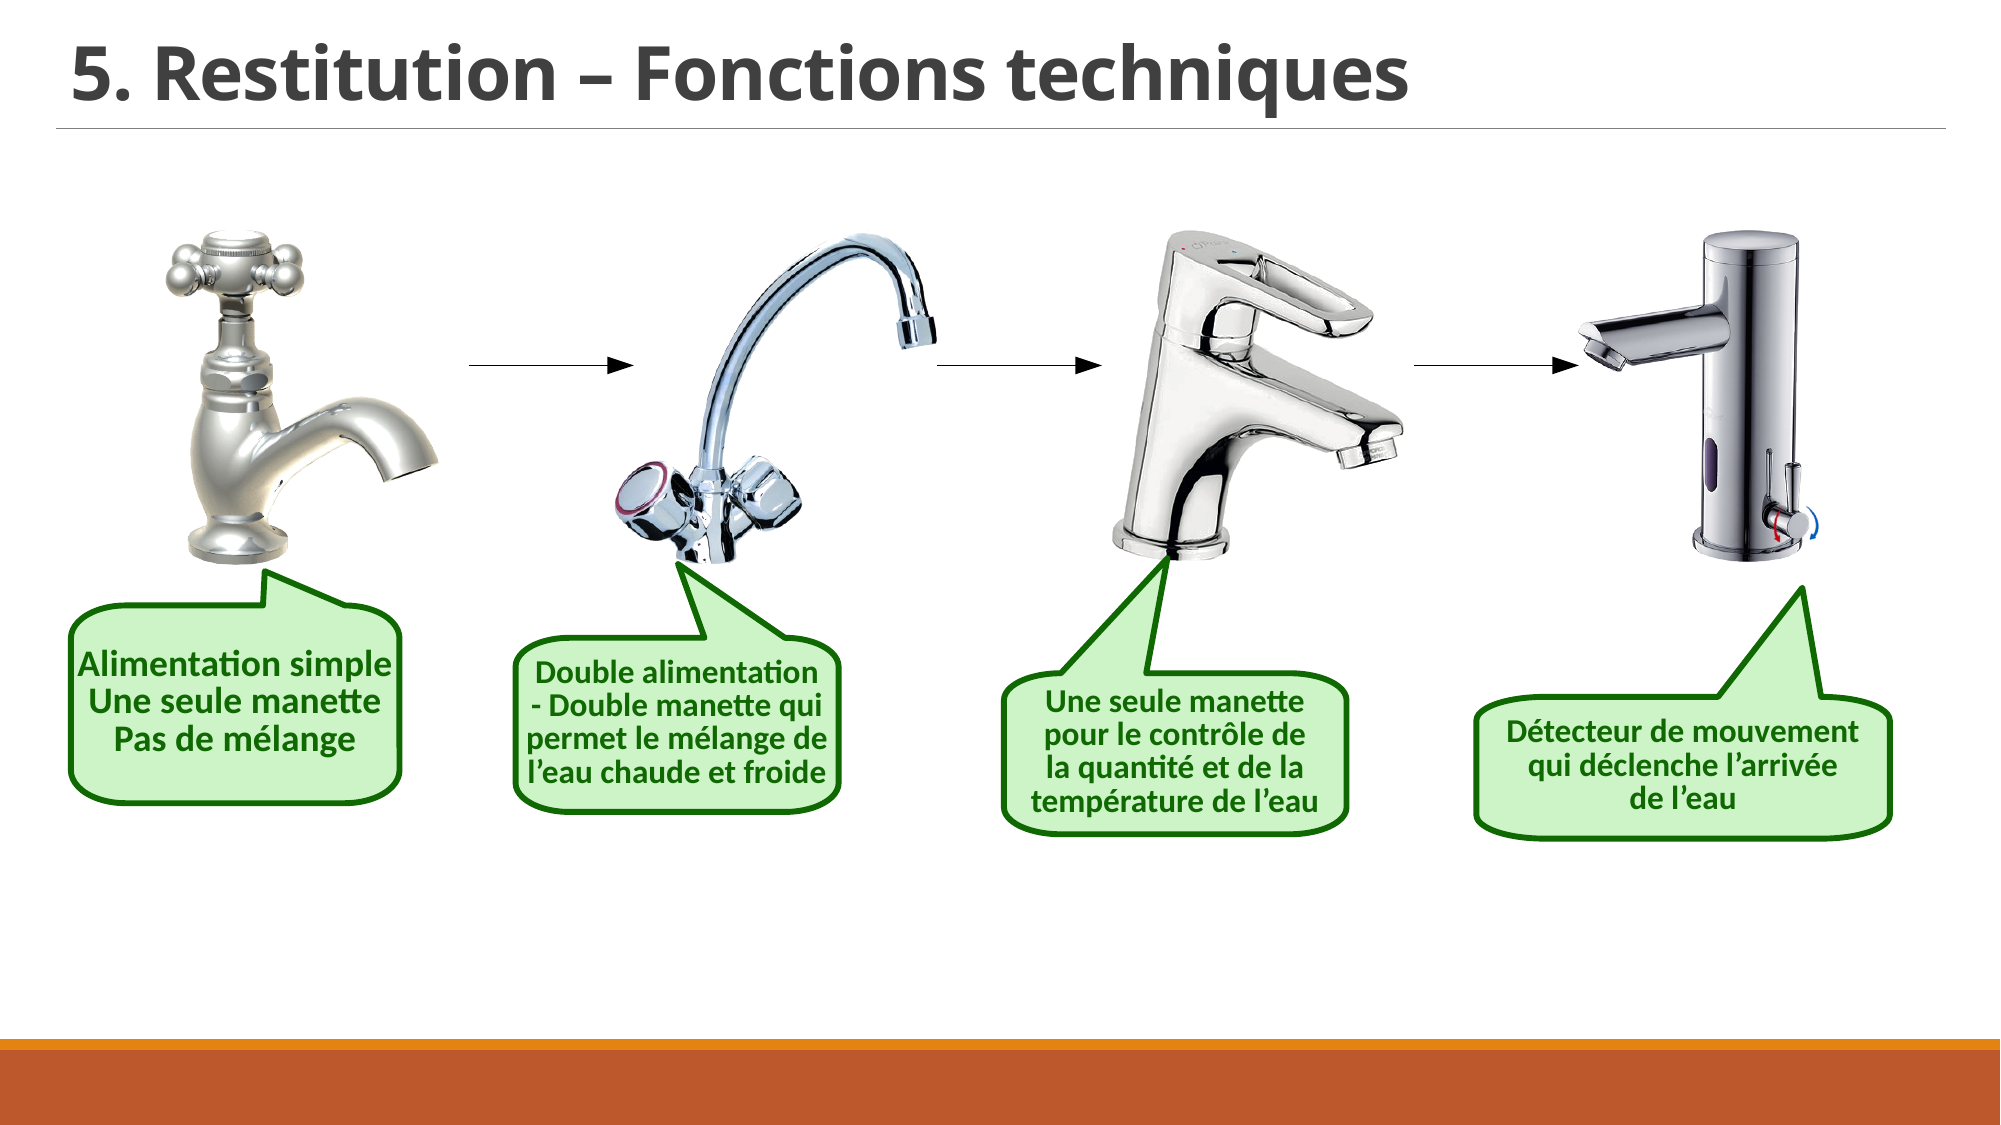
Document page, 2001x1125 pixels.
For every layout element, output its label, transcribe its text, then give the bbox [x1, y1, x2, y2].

title 5. Restitution – Fonctions techniques [55, 0, 1949, 124]
picture [1578, 230, 1819, 562]
picture [614, 230, 937, 564]
text_box Détecteur de mouvement qui déclenche l’arrivée de l’eau [1476, 587, 1890, 839]
text_box Double alimentation - Double manette qui permet le mélange de l’eau chaude et froide [515, 564, 839, 812]
picture [165, 230, 439, 565]
text_box Alimentation simple Une seule manette Pas de mélange [70, 571, 400, 804]
text_box Une seule manette pour le contrôle de la quantité et de la température de l’eau [1003, 558, 1347, 835]
picture [1112, 230, 1404, 561]
